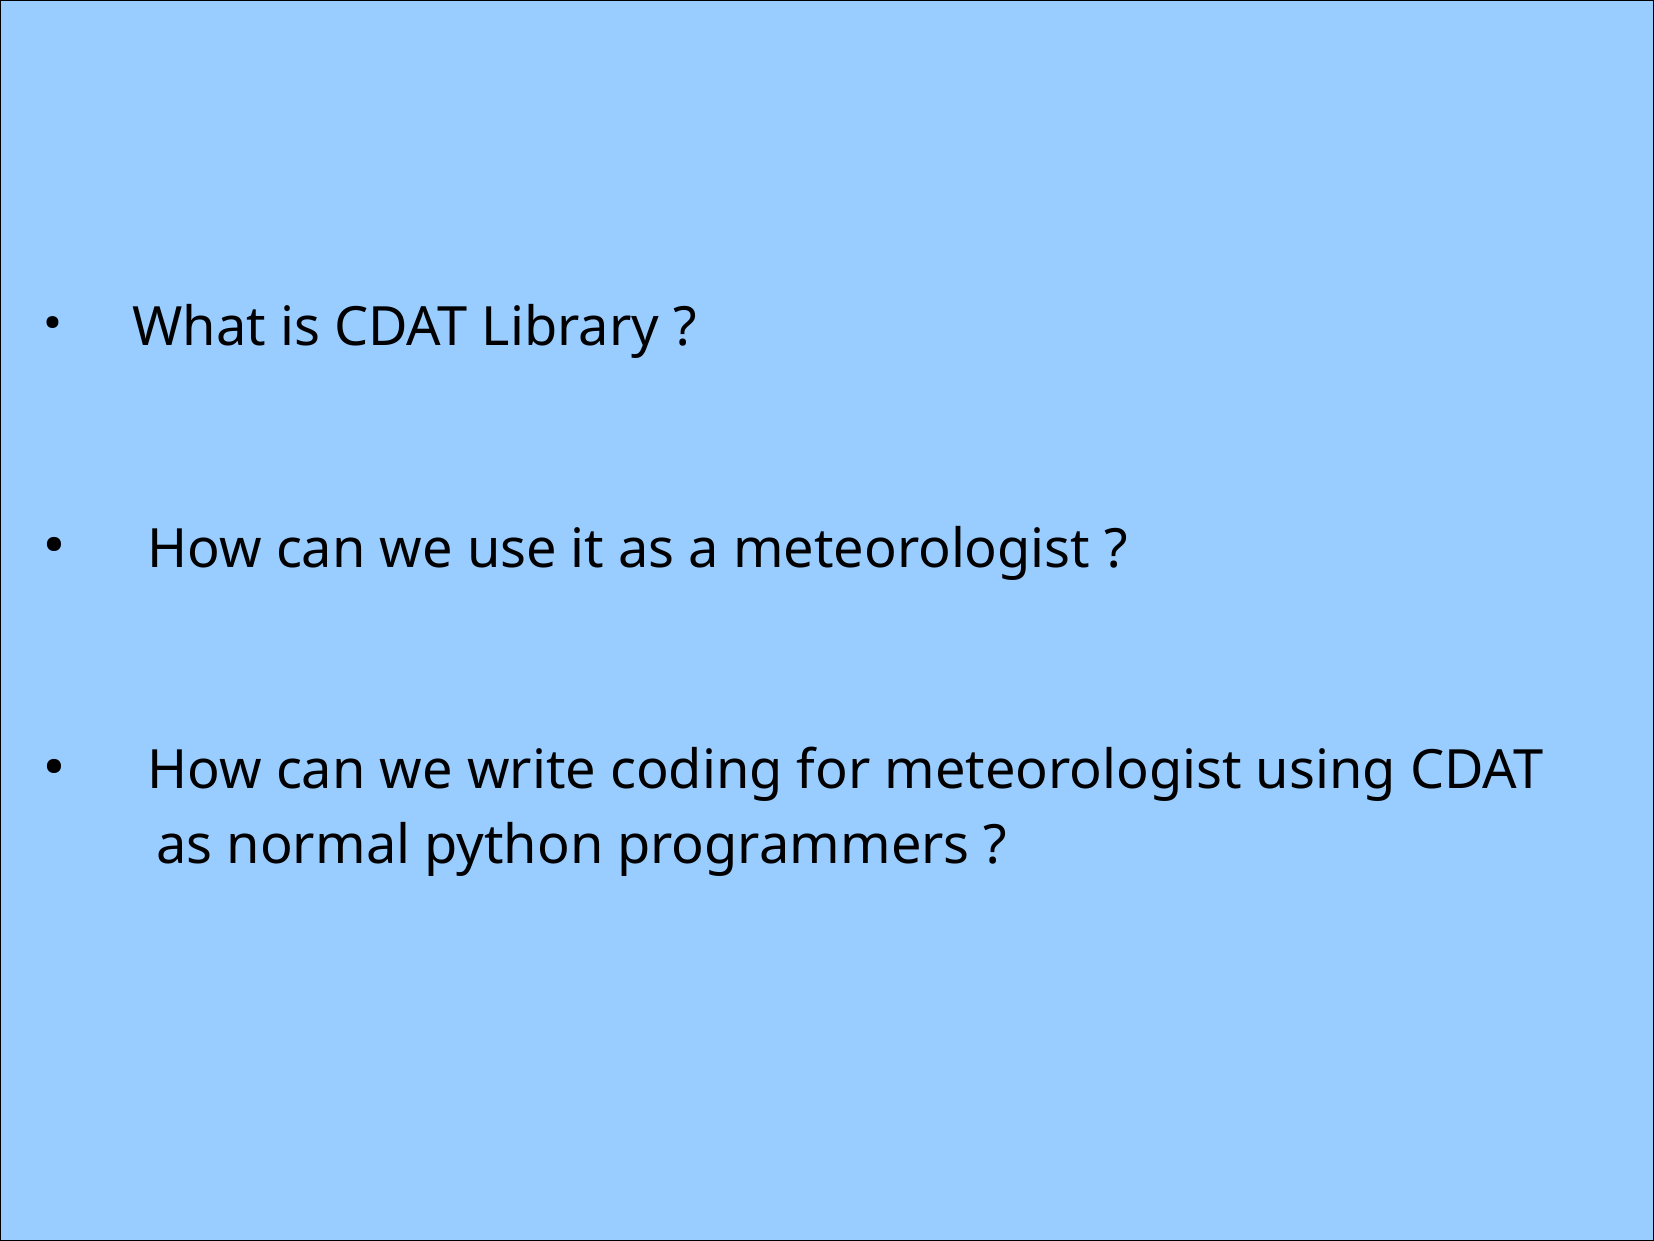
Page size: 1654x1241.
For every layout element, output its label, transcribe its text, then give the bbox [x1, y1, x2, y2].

text_box What is CDAT Library ? How can we use it as a meteorologist ? How can we write coding for meteorologist using CDAT as normal python programmers ? [29, 29, 1595, 1211]
text_box [0, 0, 1654, 1241]
